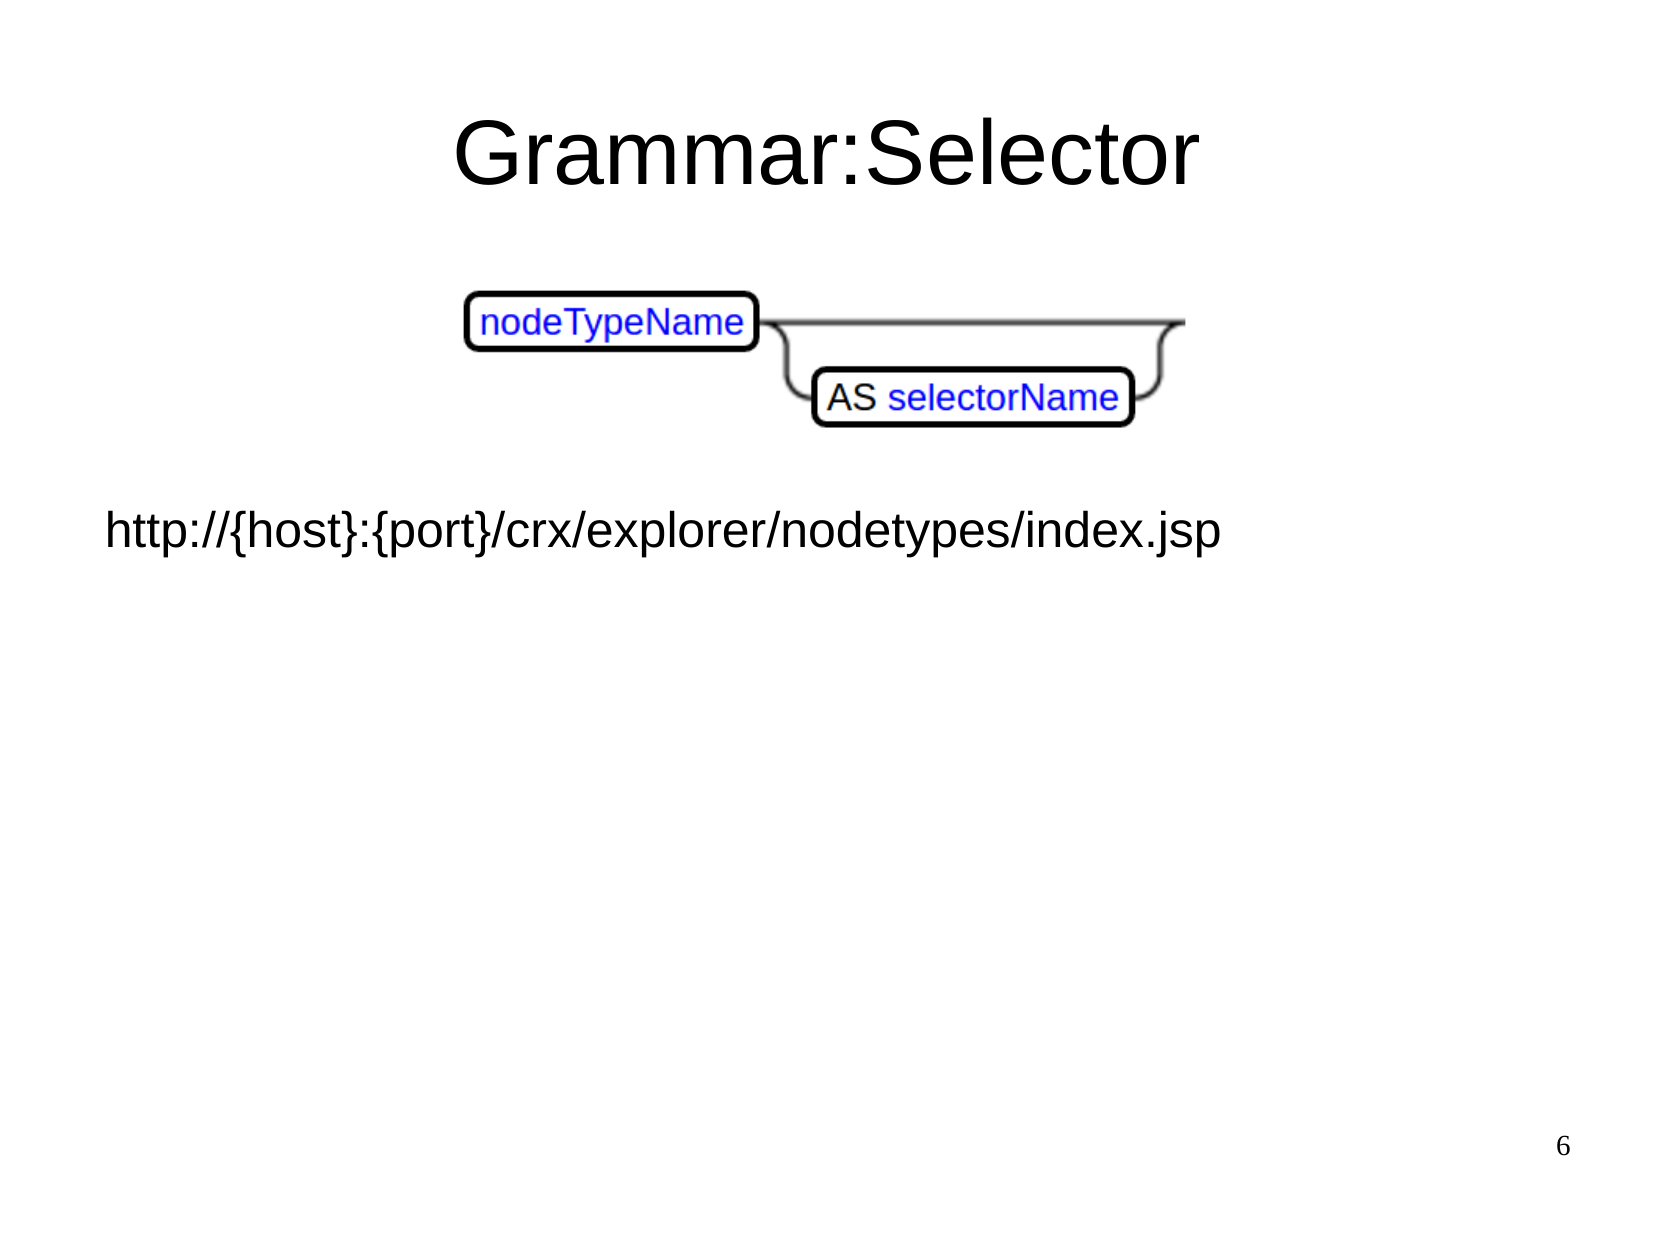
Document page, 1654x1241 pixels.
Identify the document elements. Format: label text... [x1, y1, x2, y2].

picture [428, 269, 1231, 495]
title Grammar:Selector [82, 49, 1571, 257]
text_box http://{host}:{port}/crx/explorer/nodetypes/index.jsp [90, 495, 1306, 623]
